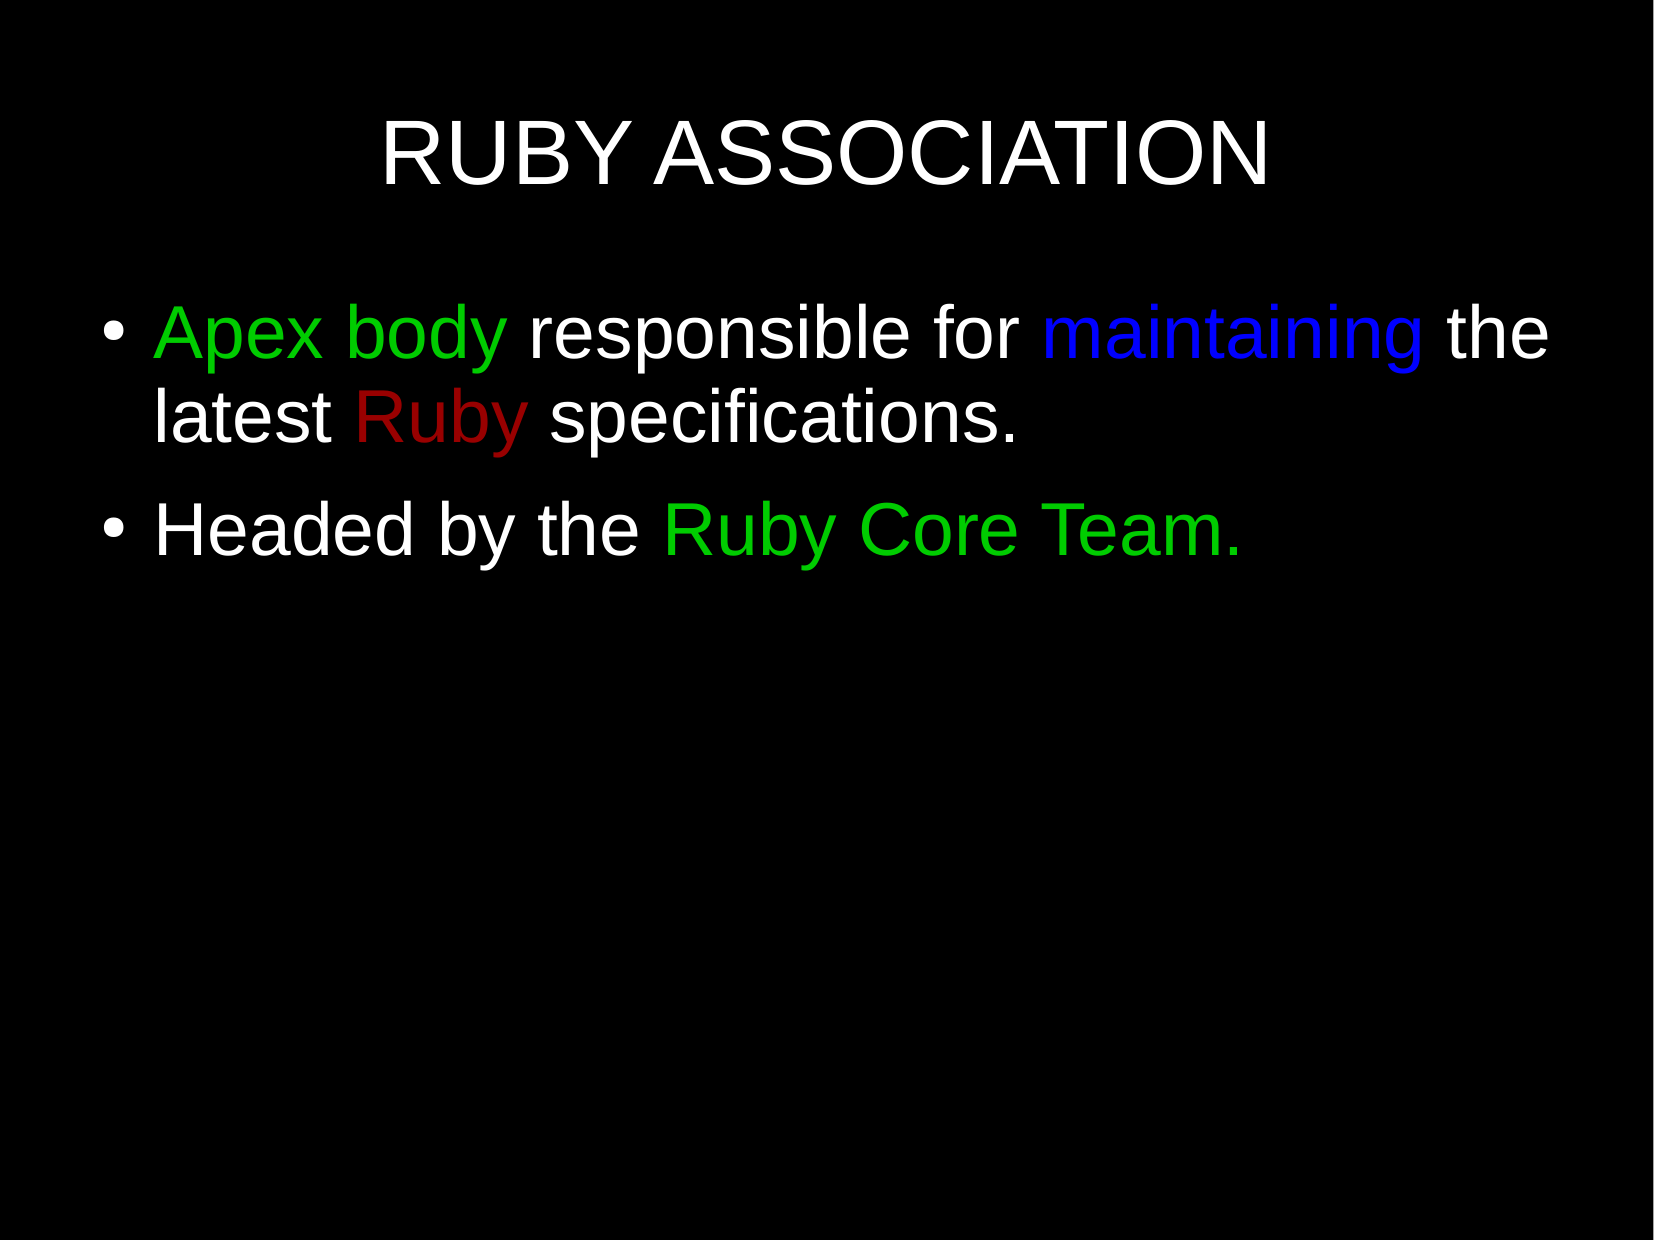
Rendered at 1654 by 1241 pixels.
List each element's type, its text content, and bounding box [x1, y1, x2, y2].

title RUBY ASSOCIATION [82, 49, 1571, 257]
list Apex body responsible for maintaining the latest Ruby specifications. Headed by the Ruby Core Team. [82, 290, 1571, 1010]
